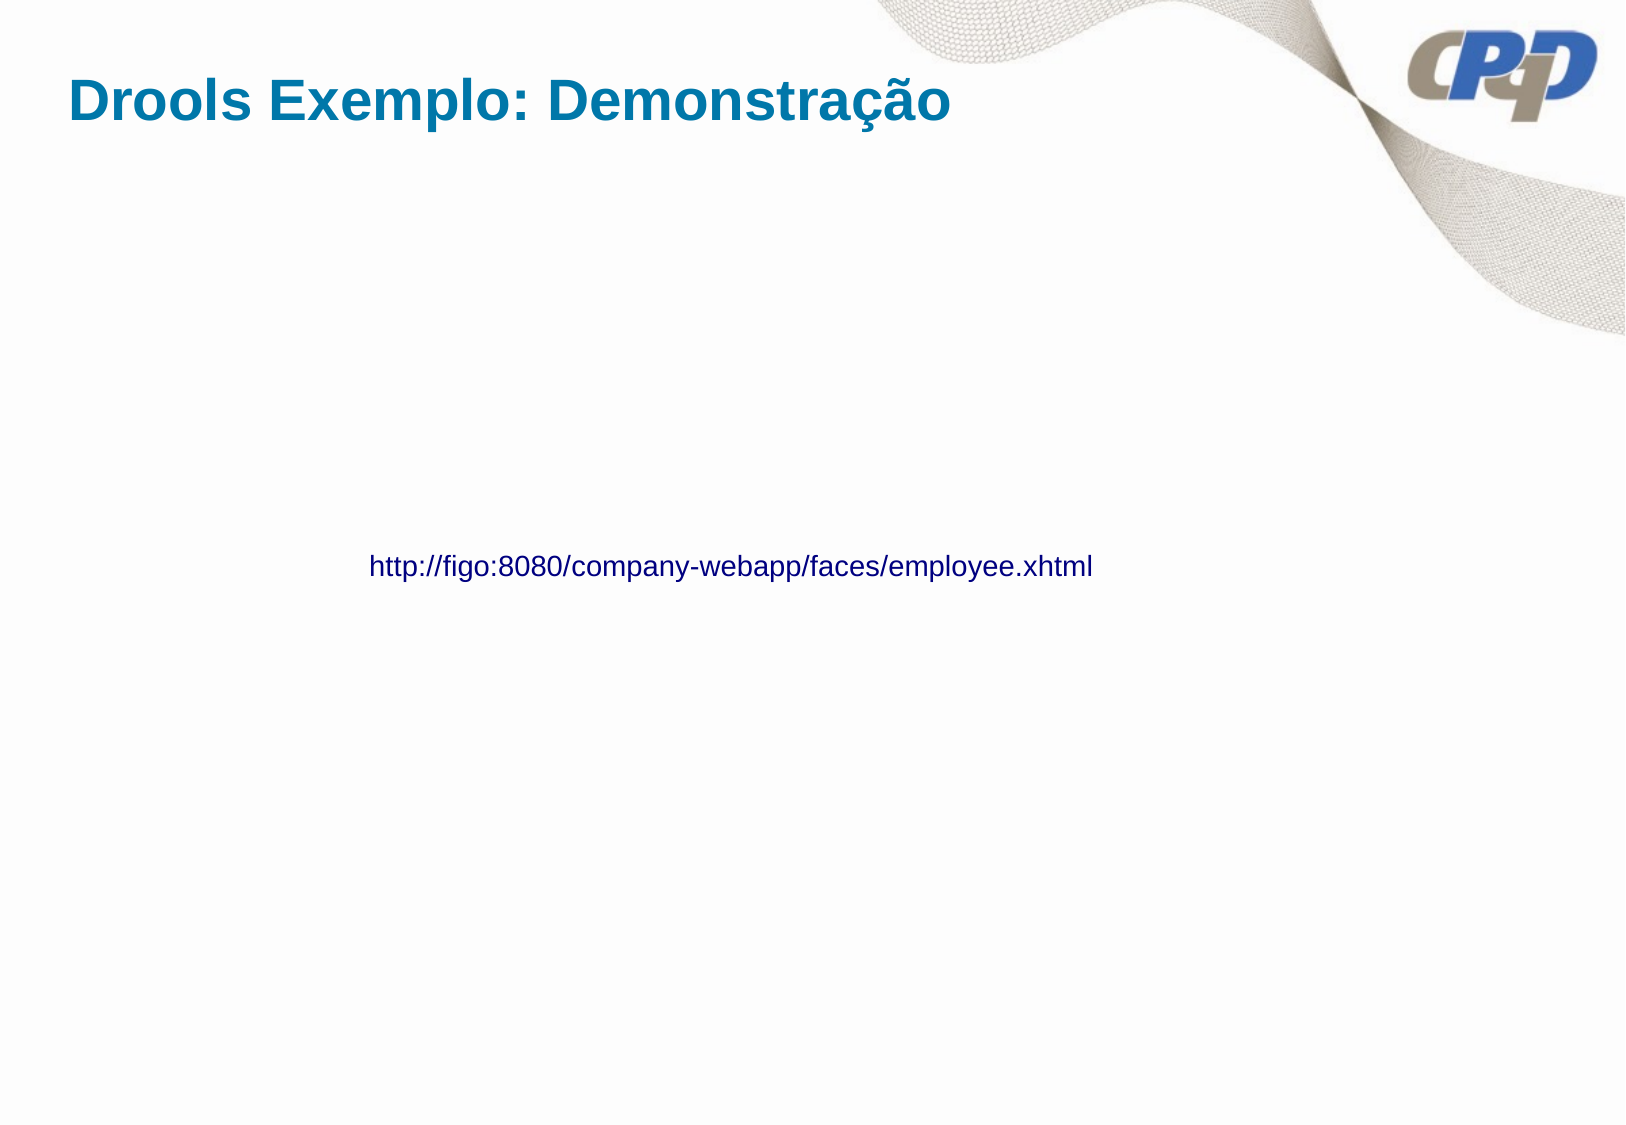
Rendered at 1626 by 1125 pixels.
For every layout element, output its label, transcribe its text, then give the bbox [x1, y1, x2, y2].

picture [0, 0, 1626, 1125]
text_box http://figo:8080/company-webapp/faces/employee.xhtml [354, 542, 1213, 591]
title Drools Exemplo: Demonstração [68, 64, 1288, 136]
